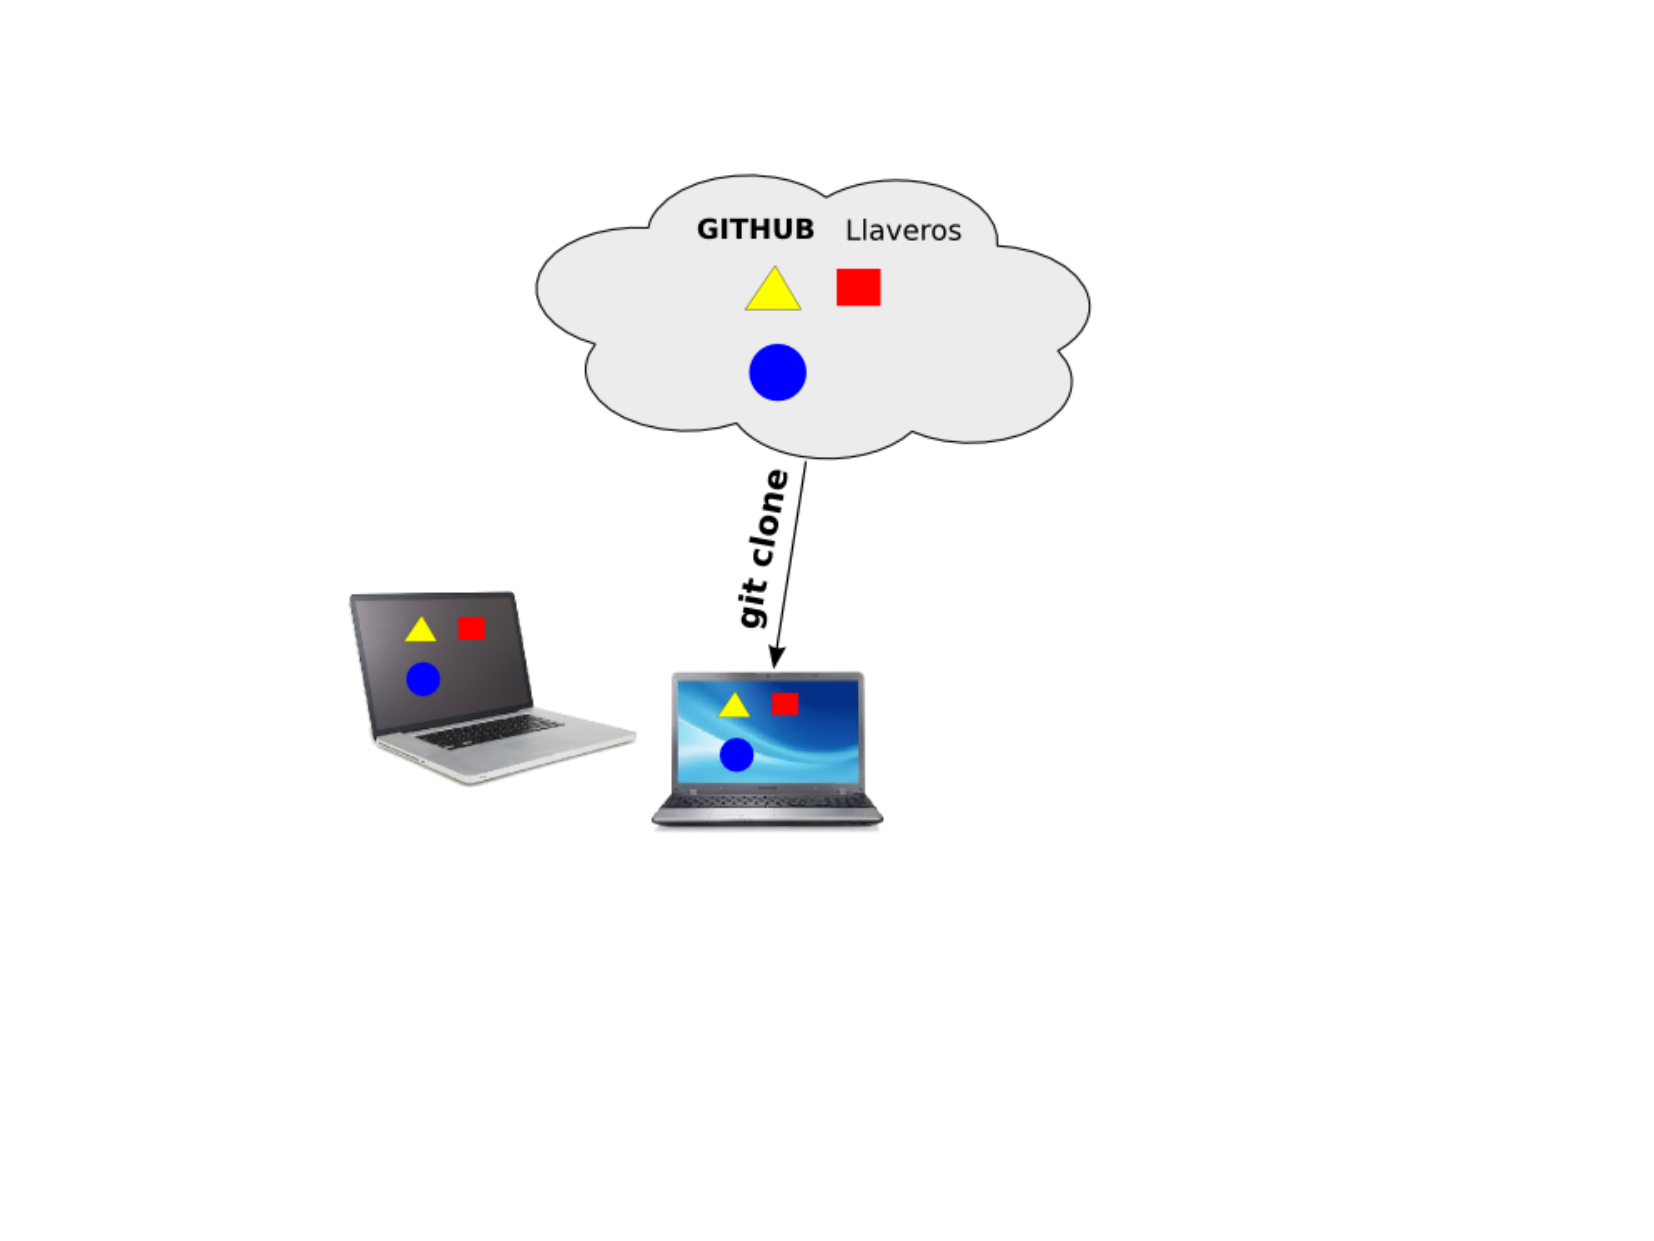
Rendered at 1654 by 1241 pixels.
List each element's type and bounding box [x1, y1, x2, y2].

picture [315, 149, 1319, 856]
